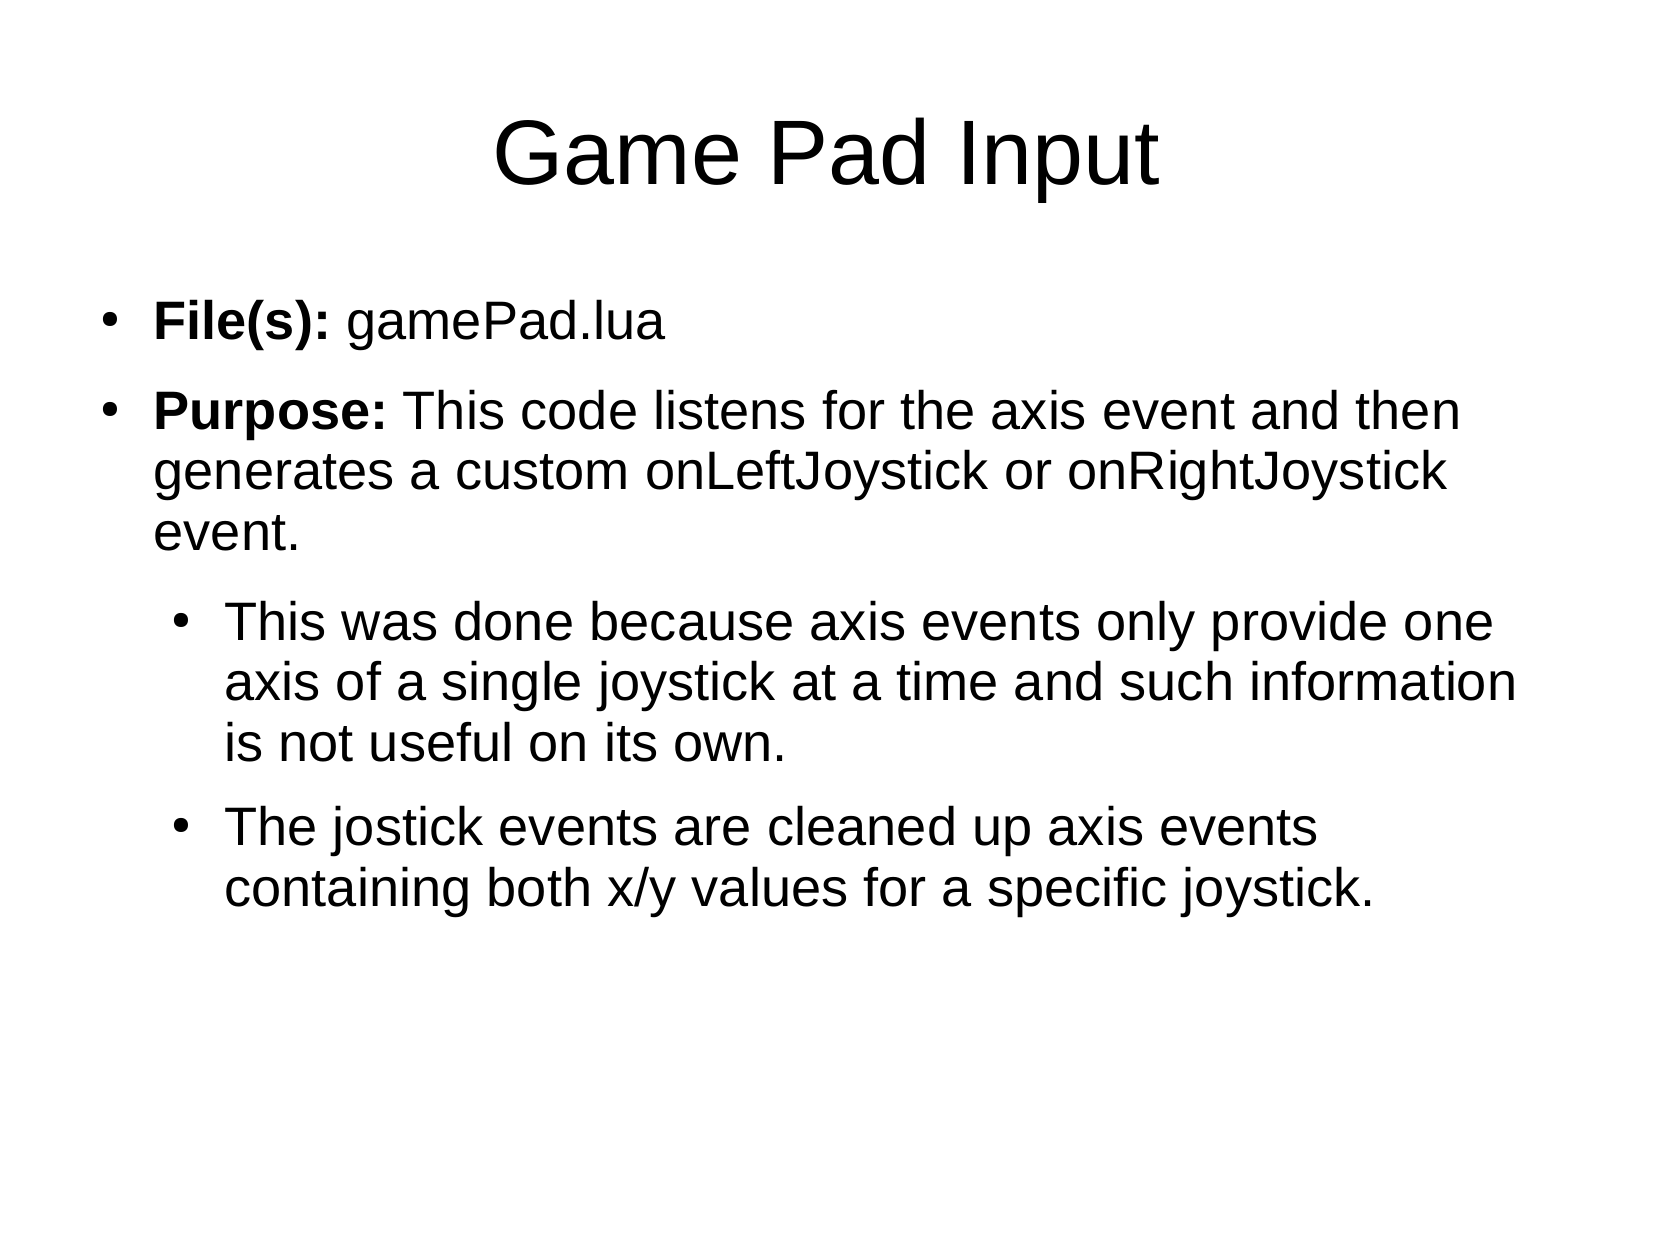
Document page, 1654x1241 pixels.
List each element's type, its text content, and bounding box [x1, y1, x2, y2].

title Game Pad Input [82, 49, 1571, 257]
list File(s): gamePad.lua Purpose: This code listens for the axis event and then generates a custom onLeftJoystick or onRightJoystick event. This was done because axis events only provide one axis of a single joystick at a time and such information is not useful on its own. The jostick events are cleaned up axis events containing both x/y values for a specific joystick. [82, 290, 1571, 1109]
